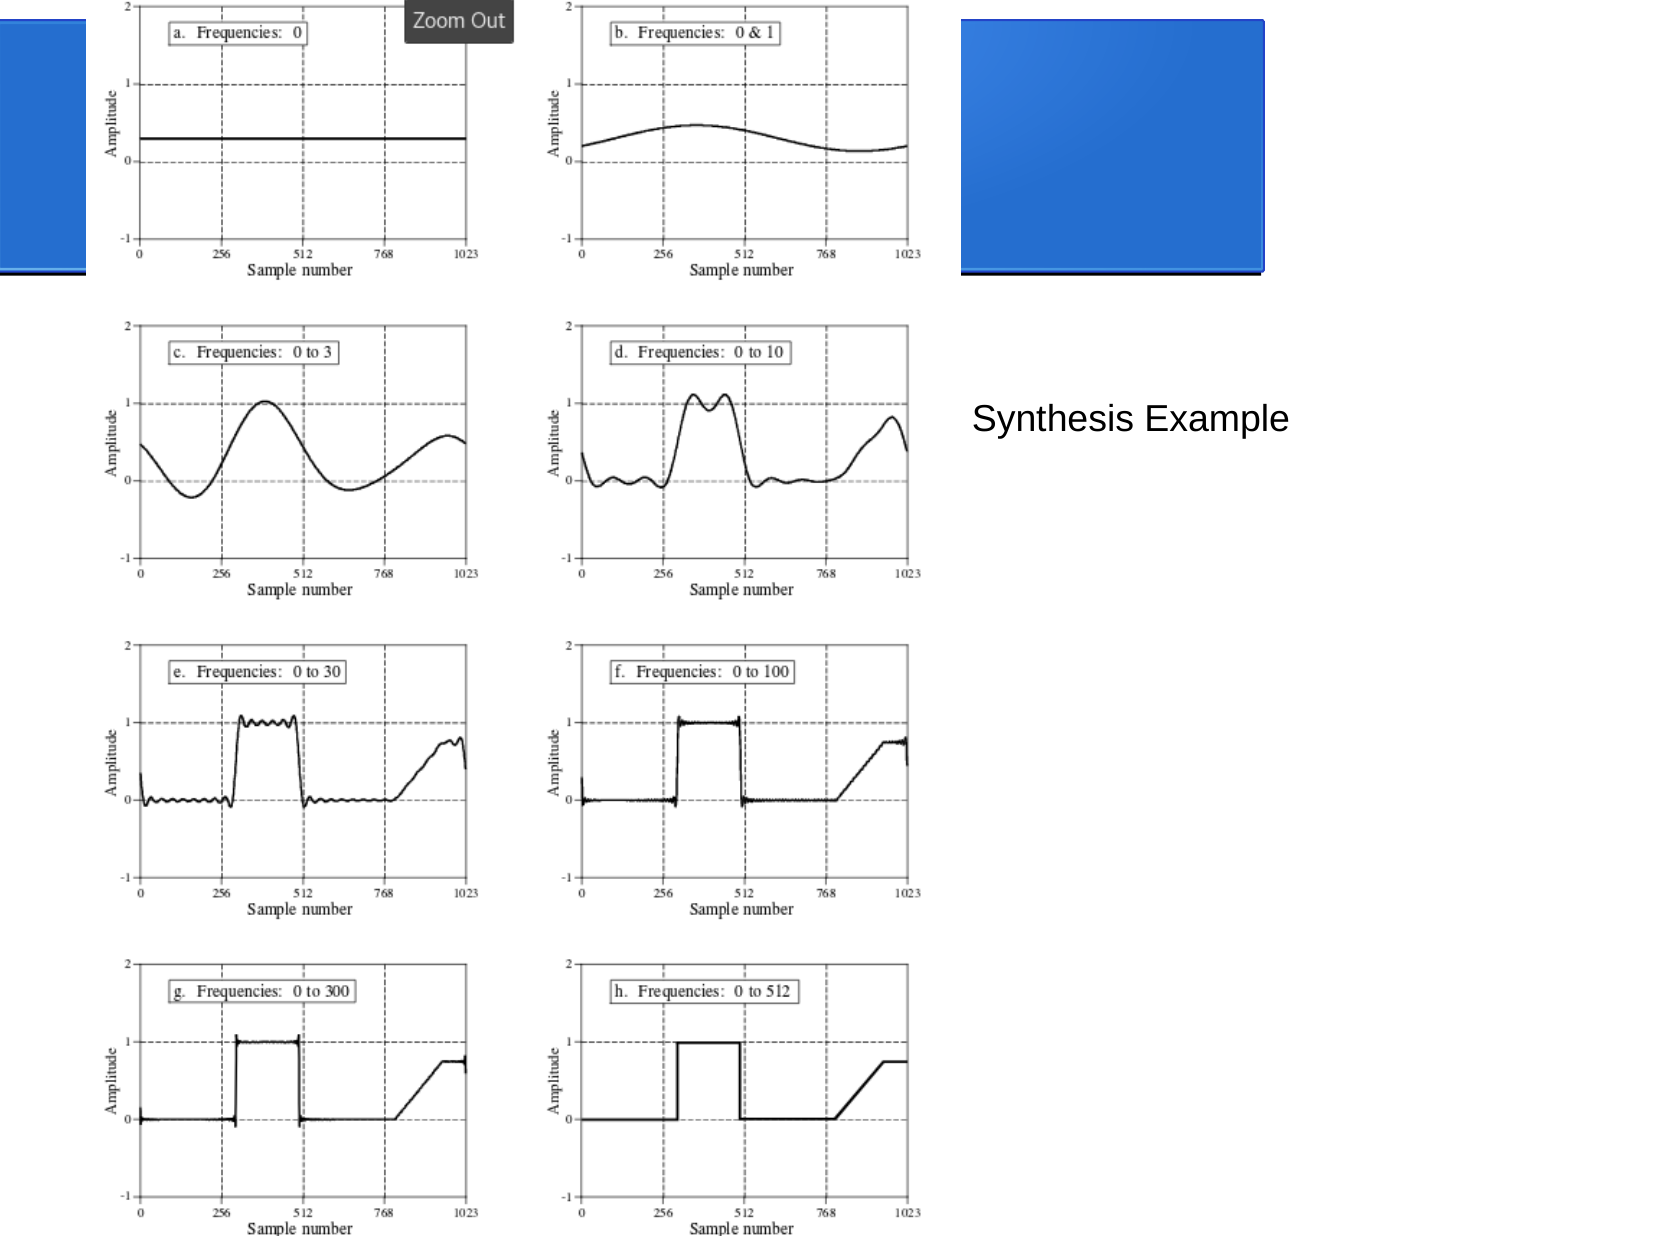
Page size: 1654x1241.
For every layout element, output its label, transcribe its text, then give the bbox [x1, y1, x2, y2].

picture [86, 0, 961, 1236]
text_box Synthesis Example [957, 390, 1306, 447]
